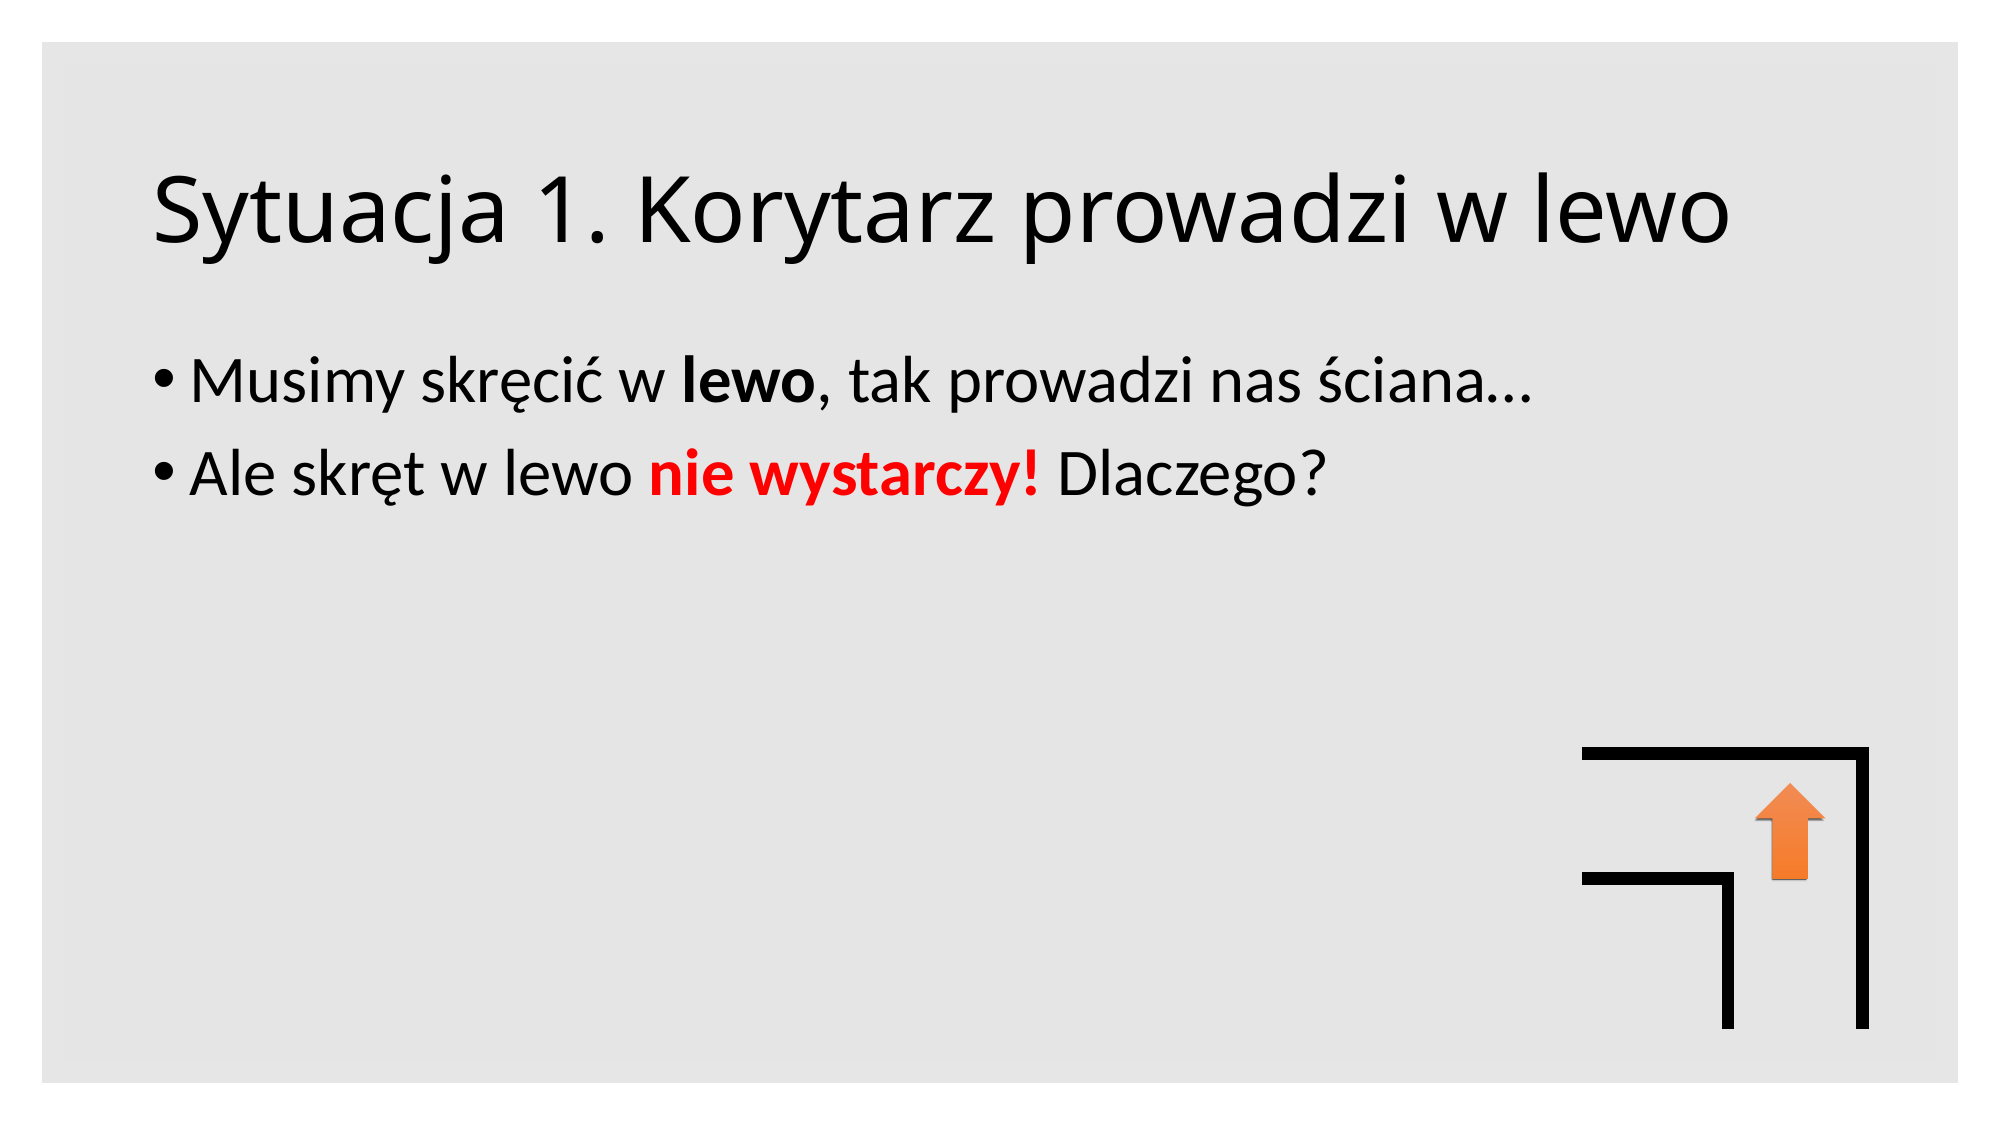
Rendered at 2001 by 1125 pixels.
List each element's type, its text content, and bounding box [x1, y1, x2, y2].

text_box [53, 53, 1947, 1073]
title Sytuacja 1. Korytarz prowadzi w lewo [137, 103, 1863, 322]
list Musimy skręcić w lewo, tak prowadzi nas ściana… Ale skręt w lewo nie wystarczy! Dlaczego? [137, 337, 1882, 973]
